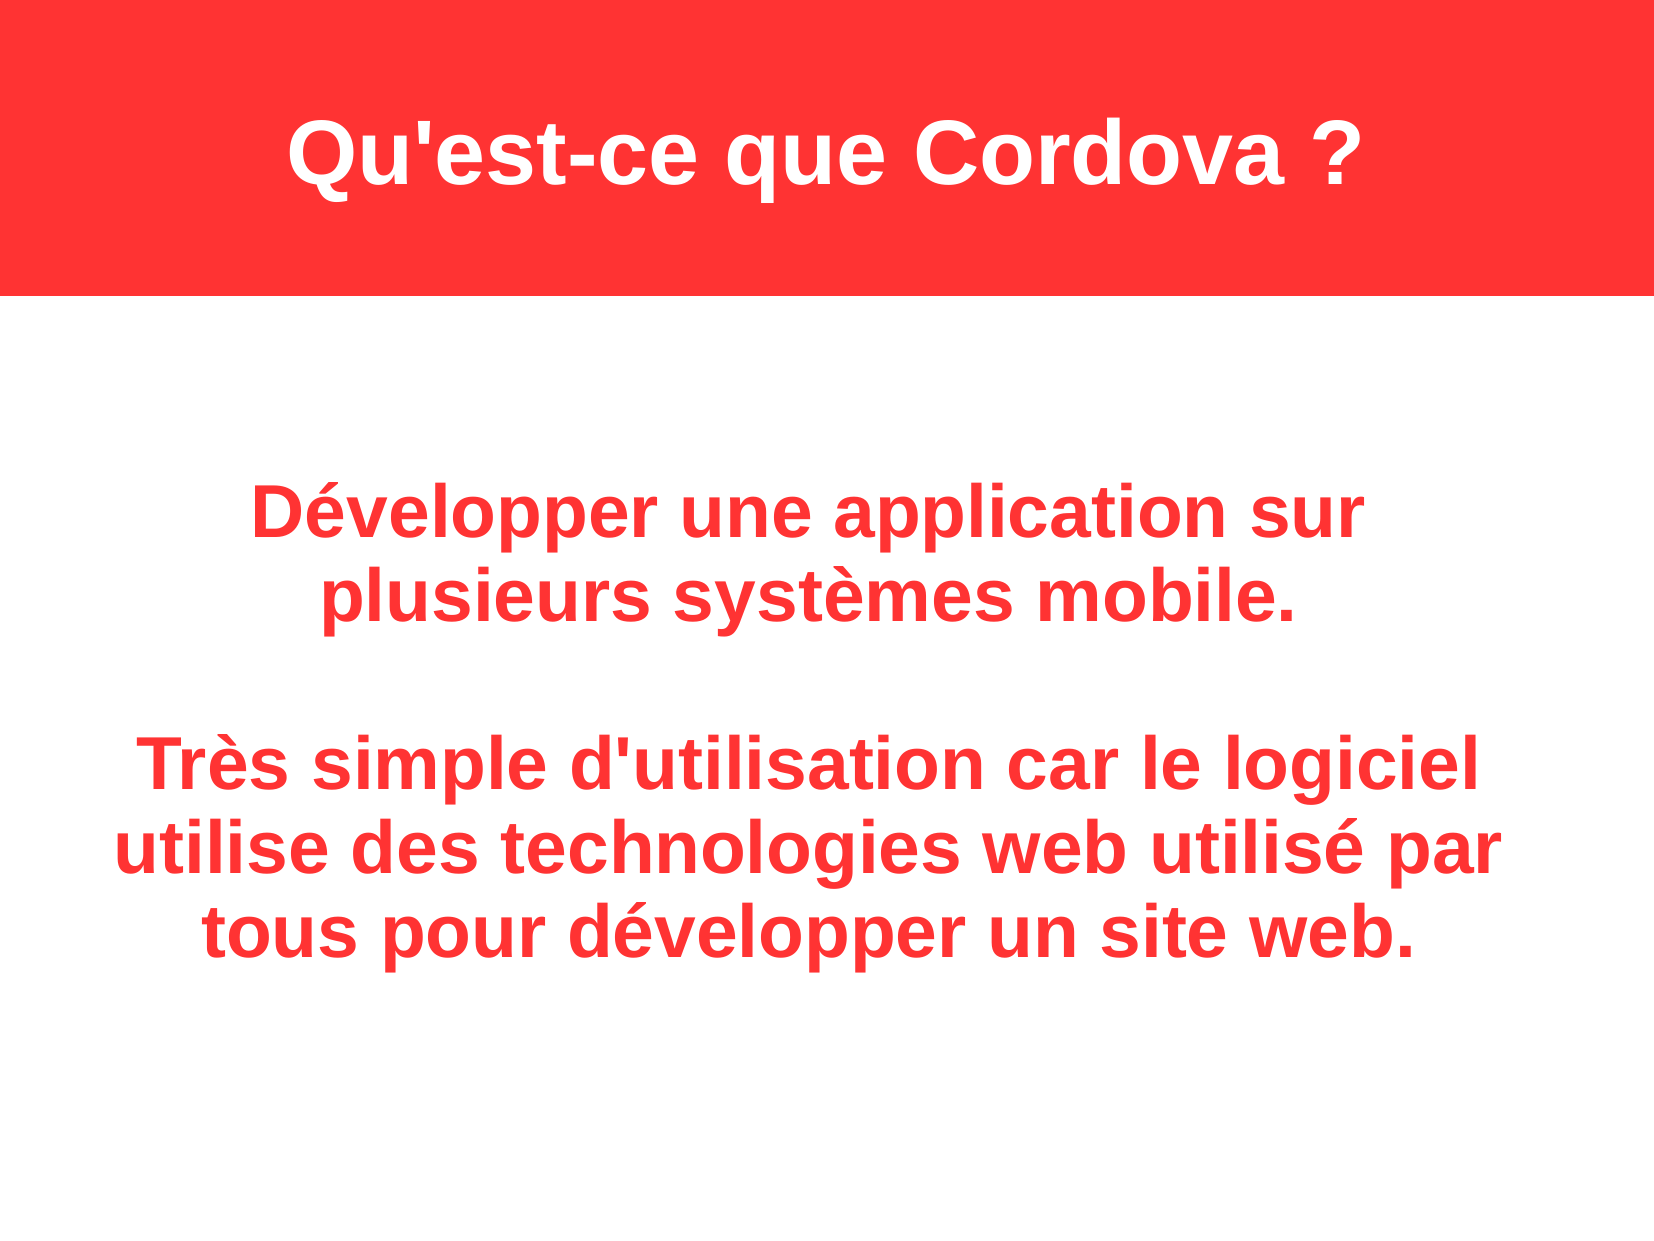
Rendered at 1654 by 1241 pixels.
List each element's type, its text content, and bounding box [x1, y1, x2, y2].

text_box [0, 0, 1654, 296]
text_box Développer une application sur plusieurs systèmes mobile. Très simple d'utilisation car le logiciel utilise des technologies web utilisé par tous pour développer un site web. [70, 462, 1548, 1066]
title Qu'est-ce que Cordova ? [82, 49, 1571, 257]
